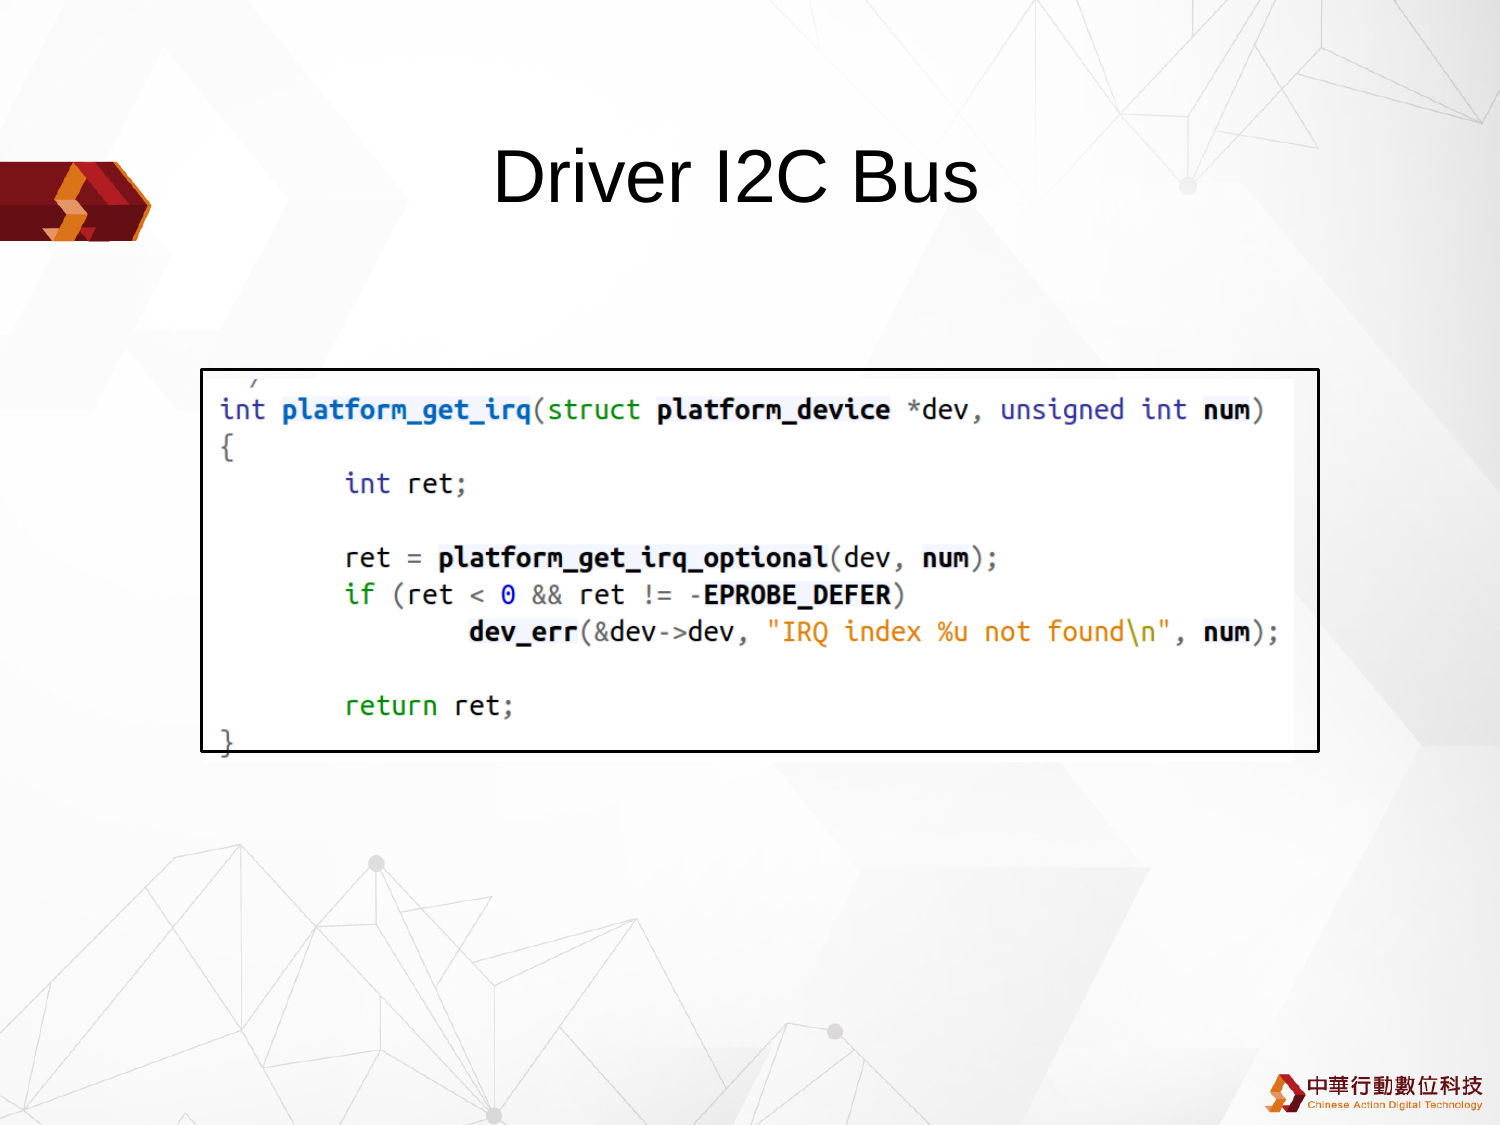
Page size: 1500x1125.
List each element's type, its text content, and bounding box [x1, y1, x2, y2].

picture [0, 0, 1500, 1125]
title Driver I2C Bus [106, 101, 1366, 254]
